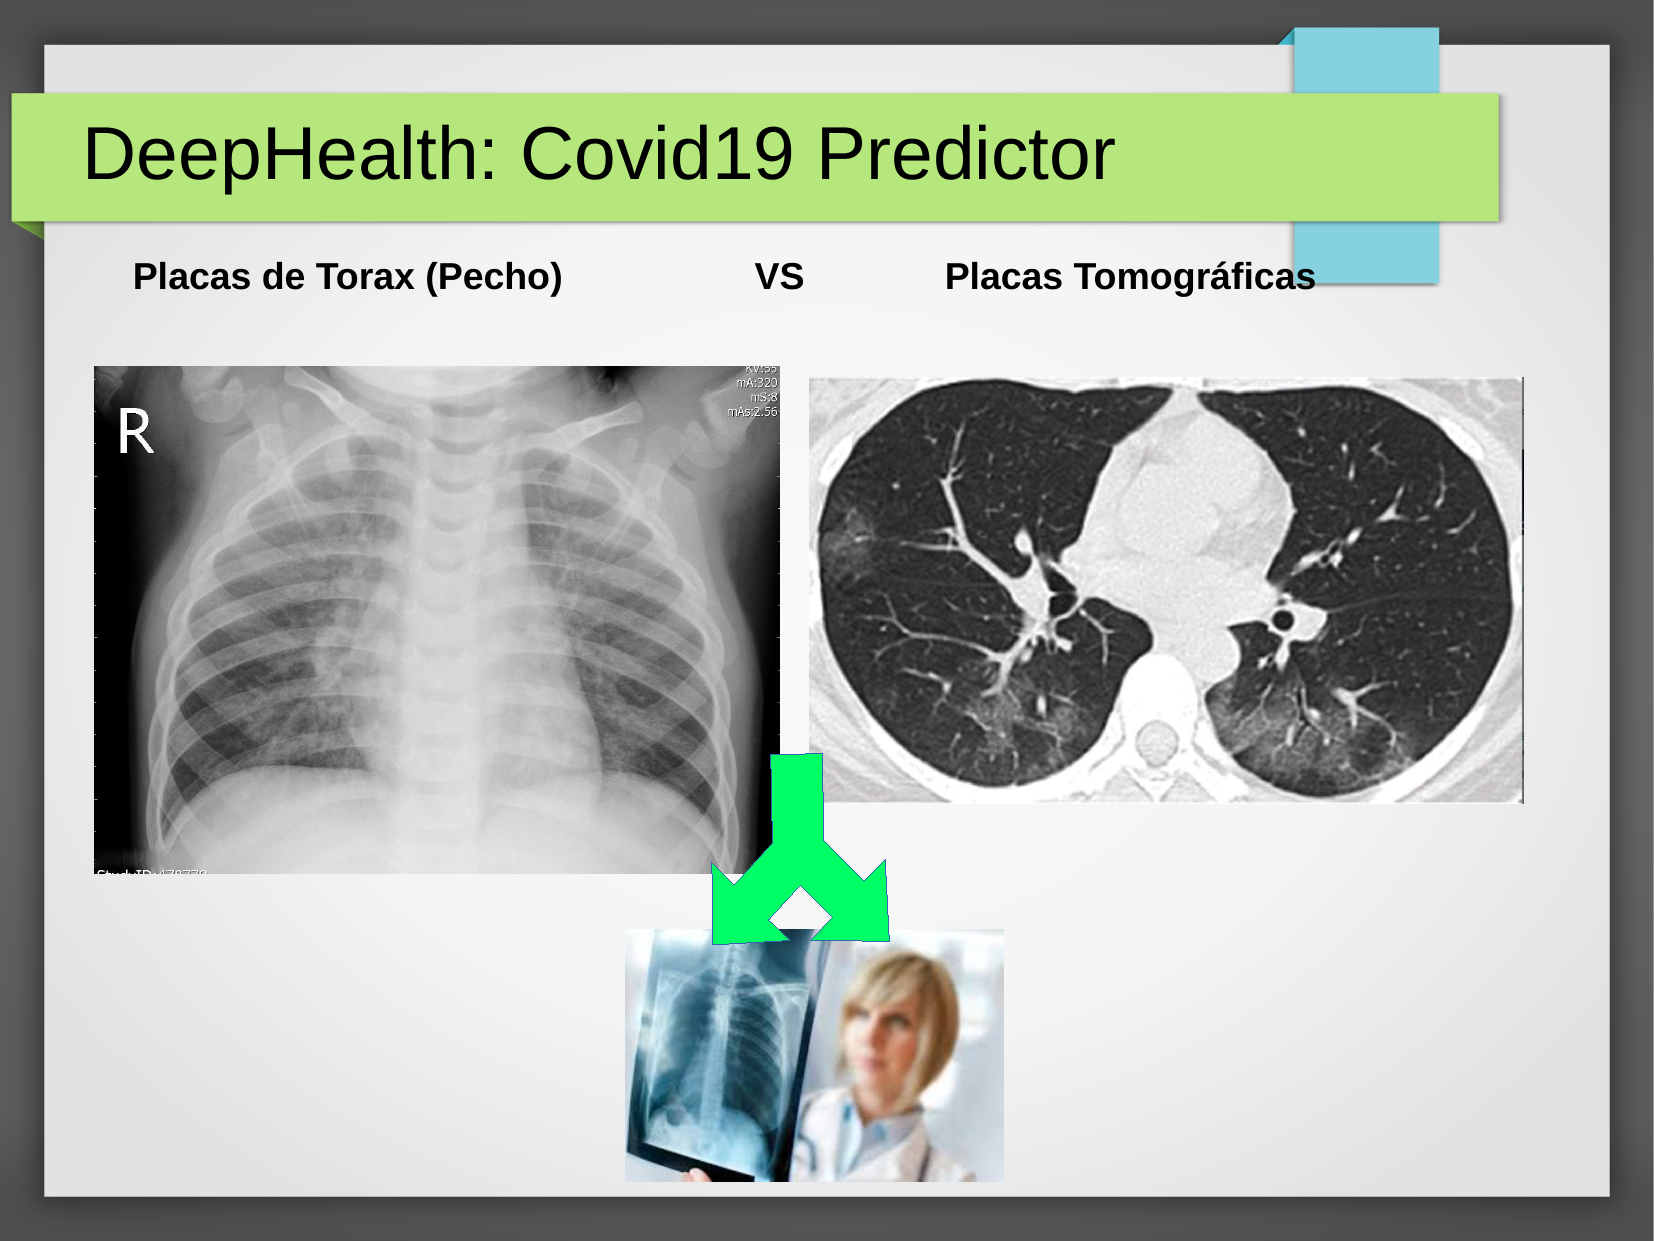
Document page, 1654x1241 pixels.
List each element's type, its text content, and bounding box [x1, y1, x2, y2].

picture [0, 0, 1654, 1241]
text_box [711, 753, 890, 945]
title DeepHealth: Covid19 Predictor [82, 94, 1264, 213]
text_box Placas de Torax (Pecho) VS Placas Tomográficas [118, 248, 1571, 305]
